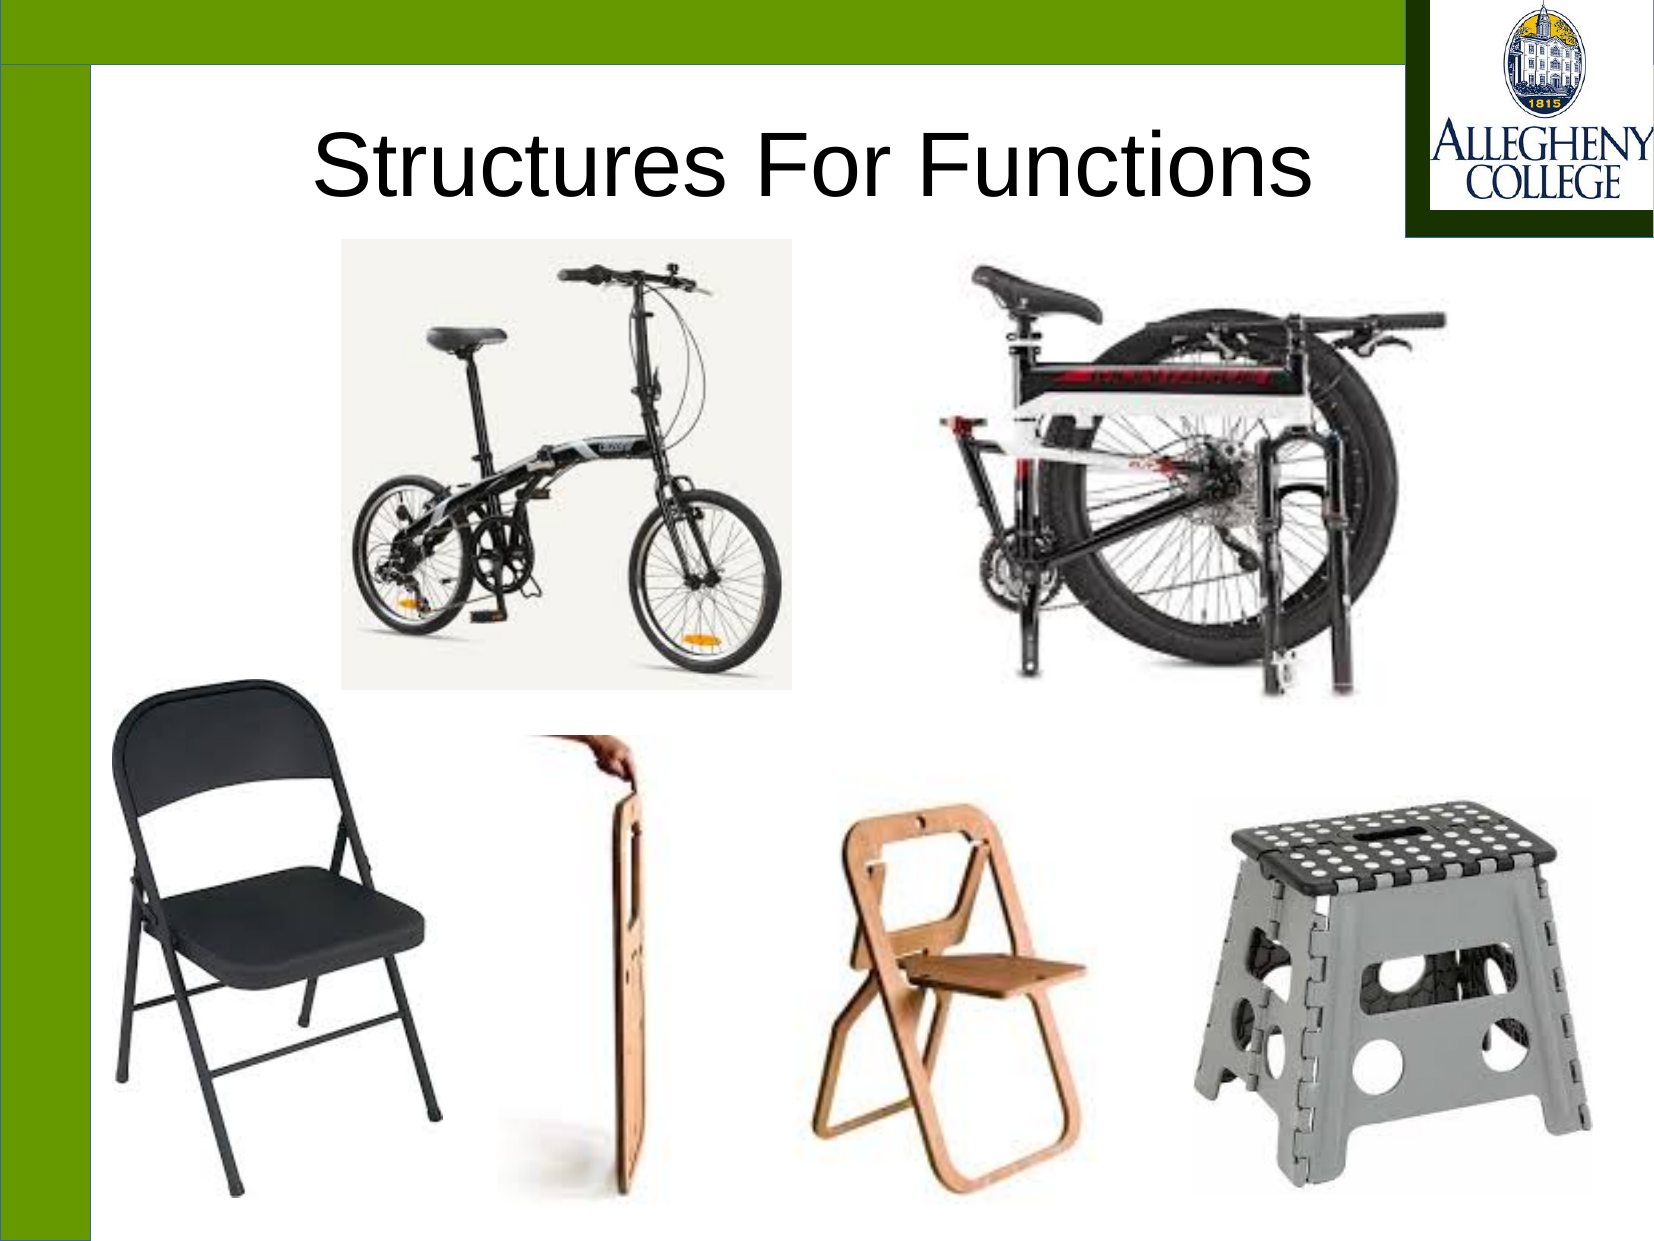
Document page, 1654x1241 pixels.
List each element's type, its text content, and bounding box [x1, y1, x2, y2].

text_box [0, 0, 1654, 1241]
picture [112, 239, 792, 1198]
picture [831, 238, 1565, 724]
picture [1193, 795, 1593, 1195]
picture [1430, 0, 1654, 210]
title Structures For Functions [112, 65, 1515, 269]
picture [456, 735, 1185, 1229]
